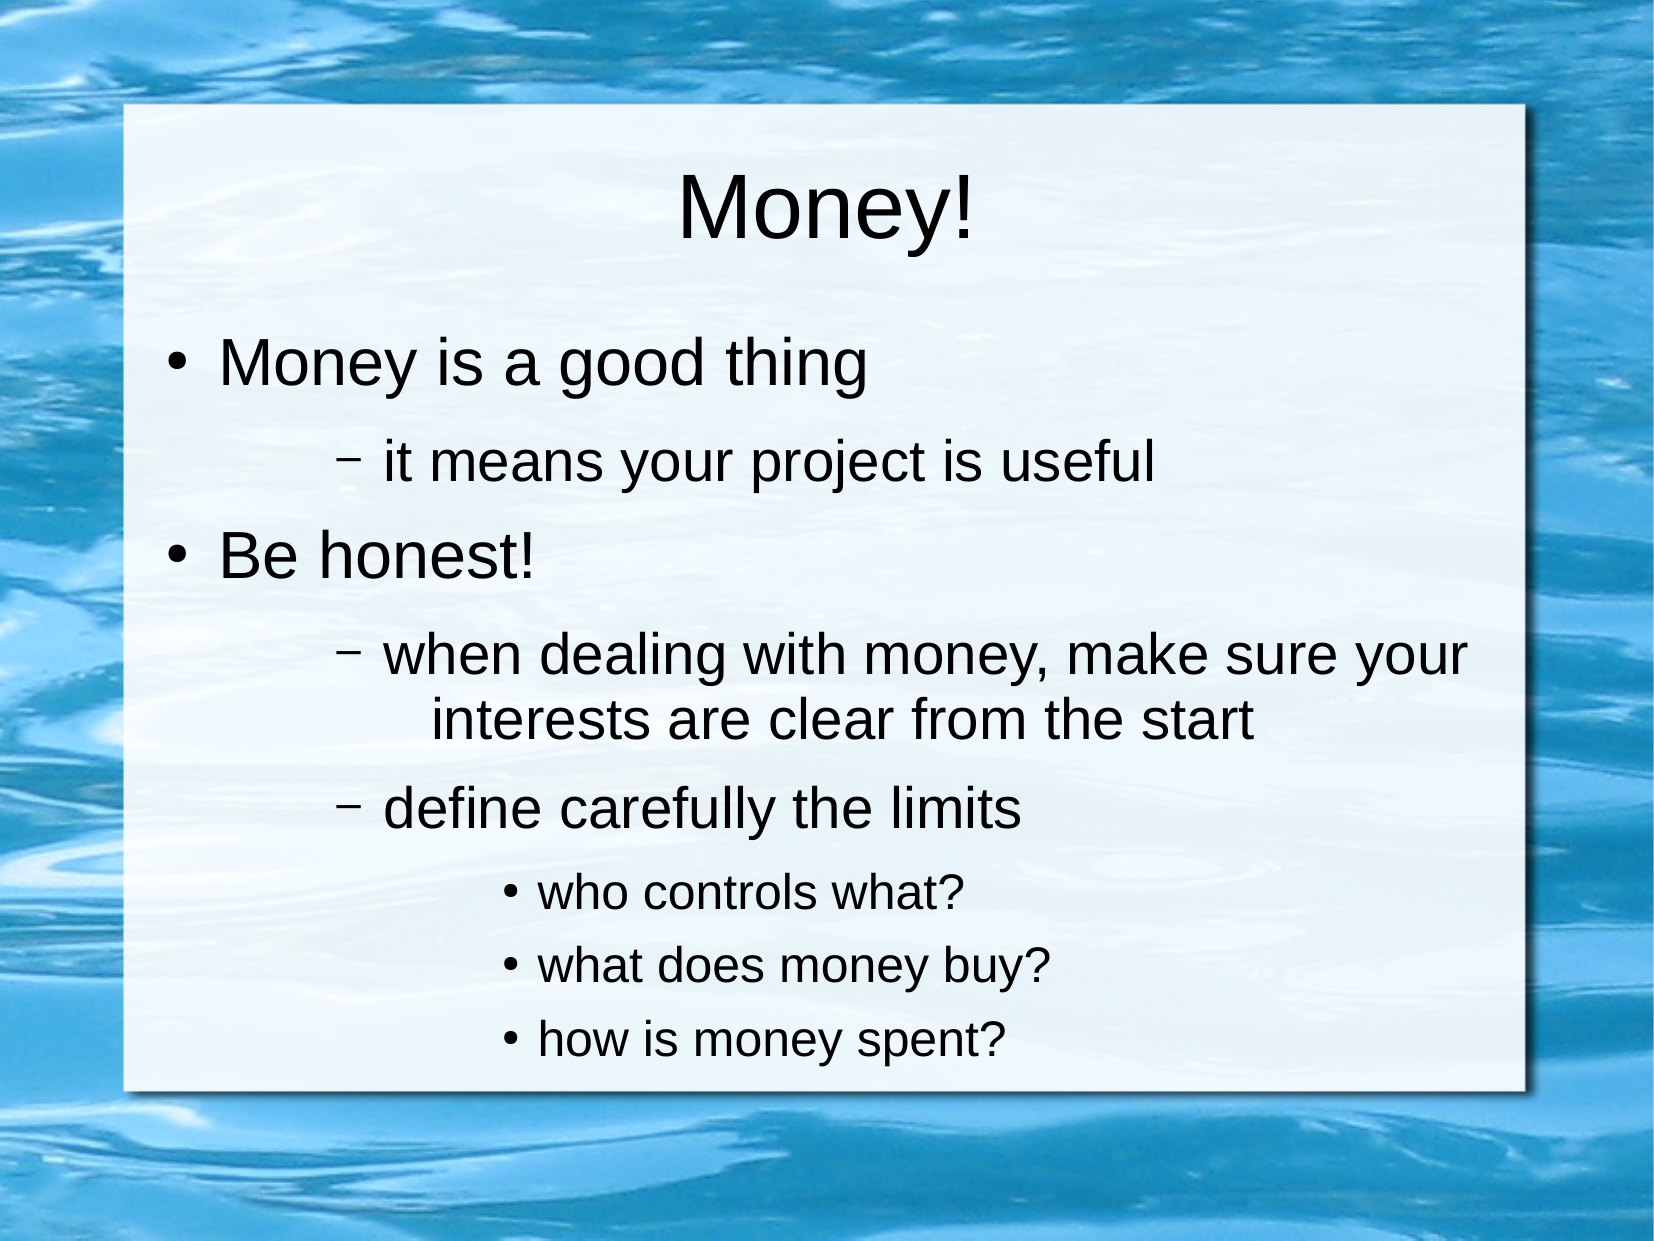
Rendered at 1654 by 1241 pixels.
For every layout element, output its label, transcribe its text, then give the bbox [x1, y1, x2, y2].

title Money! [147, 125, 1506, 288]
list Money is a good thing it means your project is useful Be honest! when dealing with money, make sure your interests are clear from the start define carefully the limits who controls what? what does money buy? how is money spent? [147, 324, 1506, 1129]
picture [0, 0, 1654, 1241]
